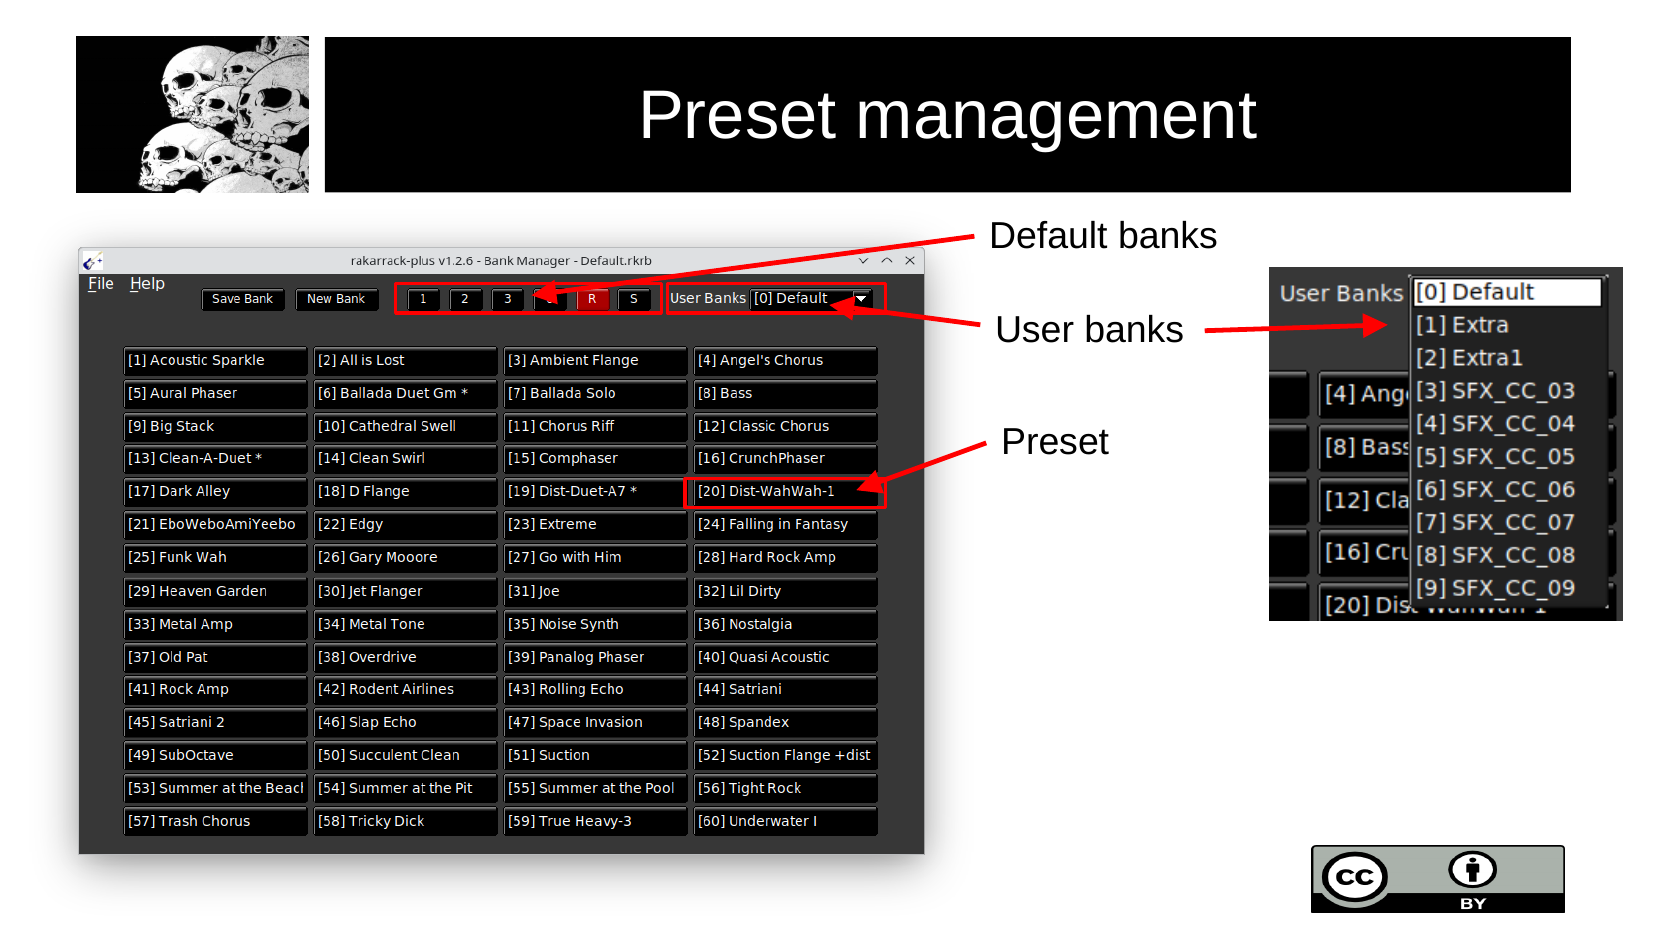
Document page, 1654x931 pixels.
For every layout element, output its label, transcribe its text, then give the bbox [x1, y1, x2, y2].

picture [397, 285, 660, 311]
picture [687, 480, 884, 506]
picture [15, 195, 987, 929]
picture [1269, 267, 1623, 621]
title Preset management [324, 37, 1571, 193]
text_box Preset [986, 413, 1269, 473]
picture [76, 36, 309, 193]
text_box Default banks [974, 206, 1258, 266]
text_box User banks [980, 301, 1264, 361]
picture [556, 285, 582, 289]
picture [669, 285, 884, 311]
picture [1311, 845, 1565, 913]
